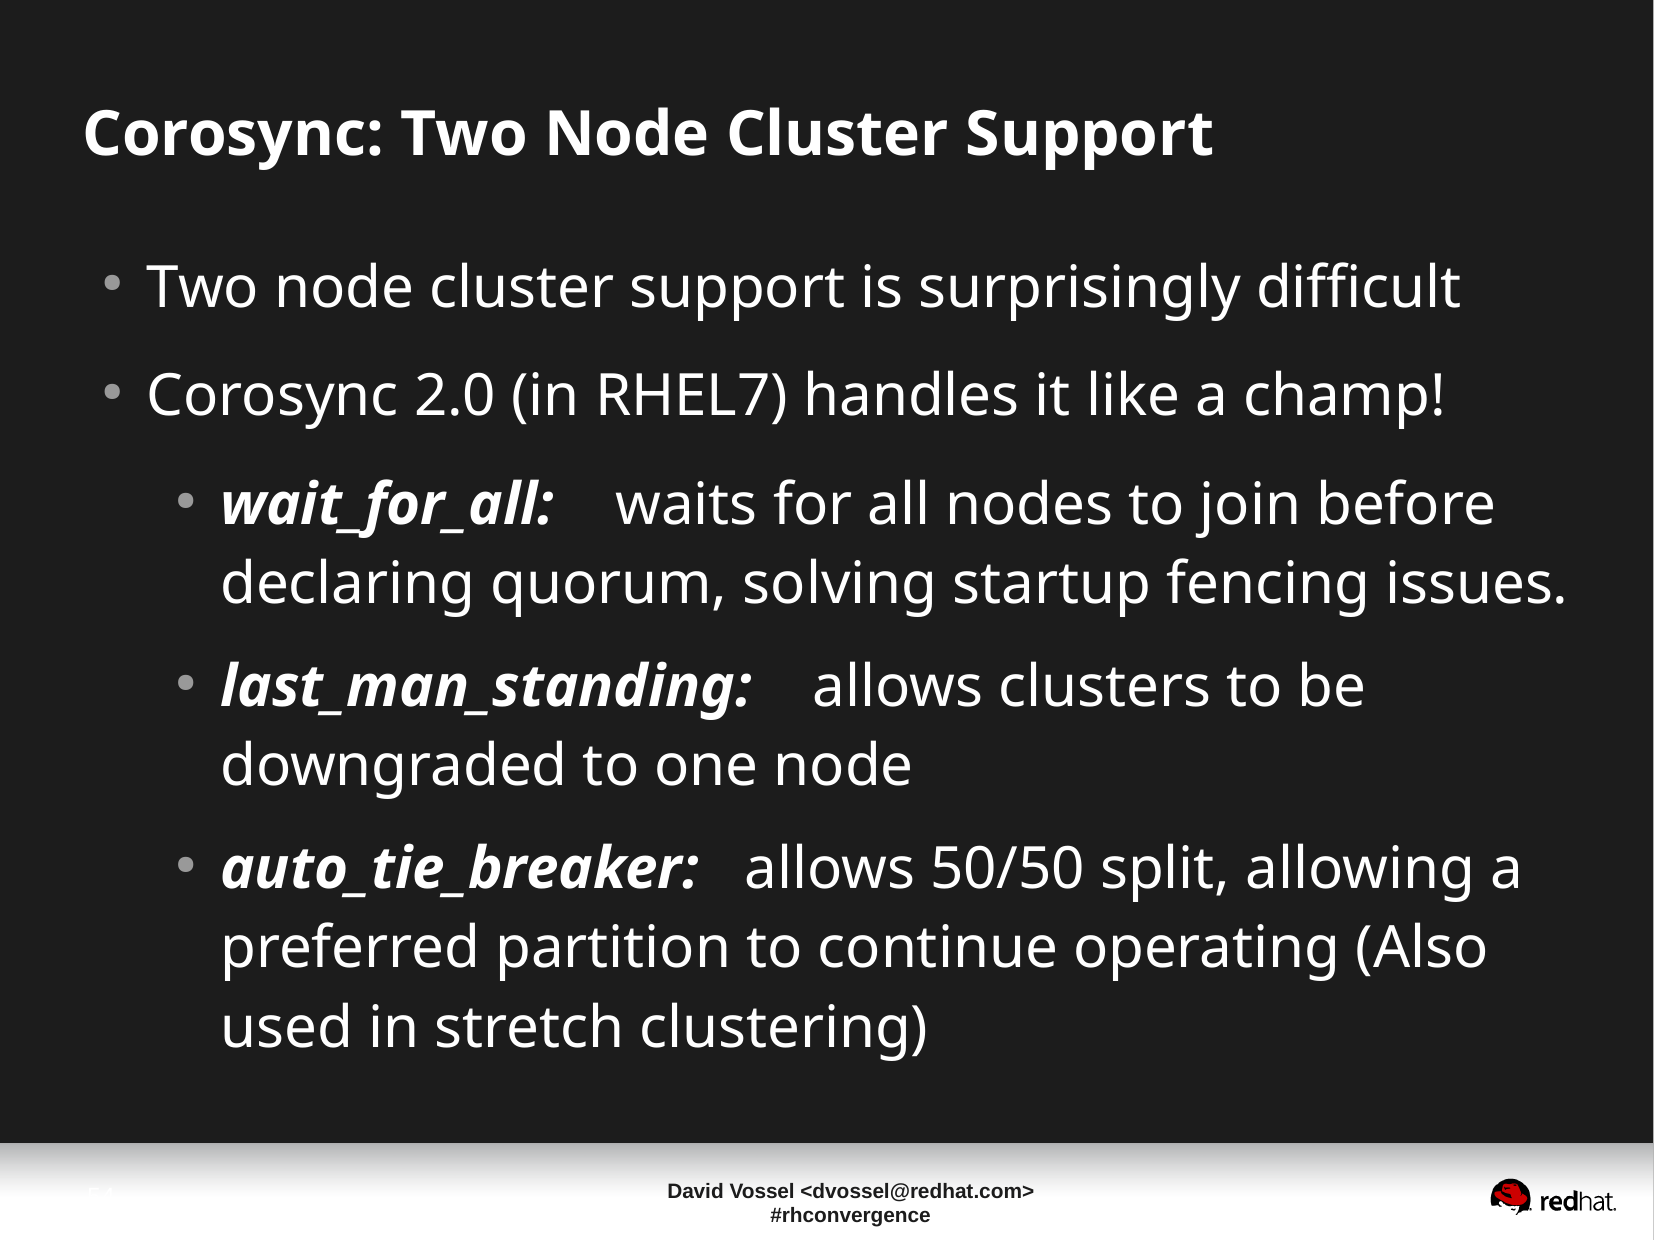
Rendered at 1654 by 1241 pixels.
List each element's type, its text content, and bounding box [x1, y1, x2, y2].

picture [0, 1143, 1654, 1241]
title Corosync: Two Node Cluster Support [82, 37, 1571, 226]
list Two node cluster support is surprisingly difficult Corosync 2.0 (in RHEL7) handles it like a champ! wait_for_all: waits for all nodes to join before declaring quorum, solving startup fencing issues. last_man_standing: allows clusters to be downgraded to one node auto_tie_breaker: allows 50/50 split, allowing a preferred partition to continue operating (Also used in stretch clustering) [86, 244, 1576, 1052]
